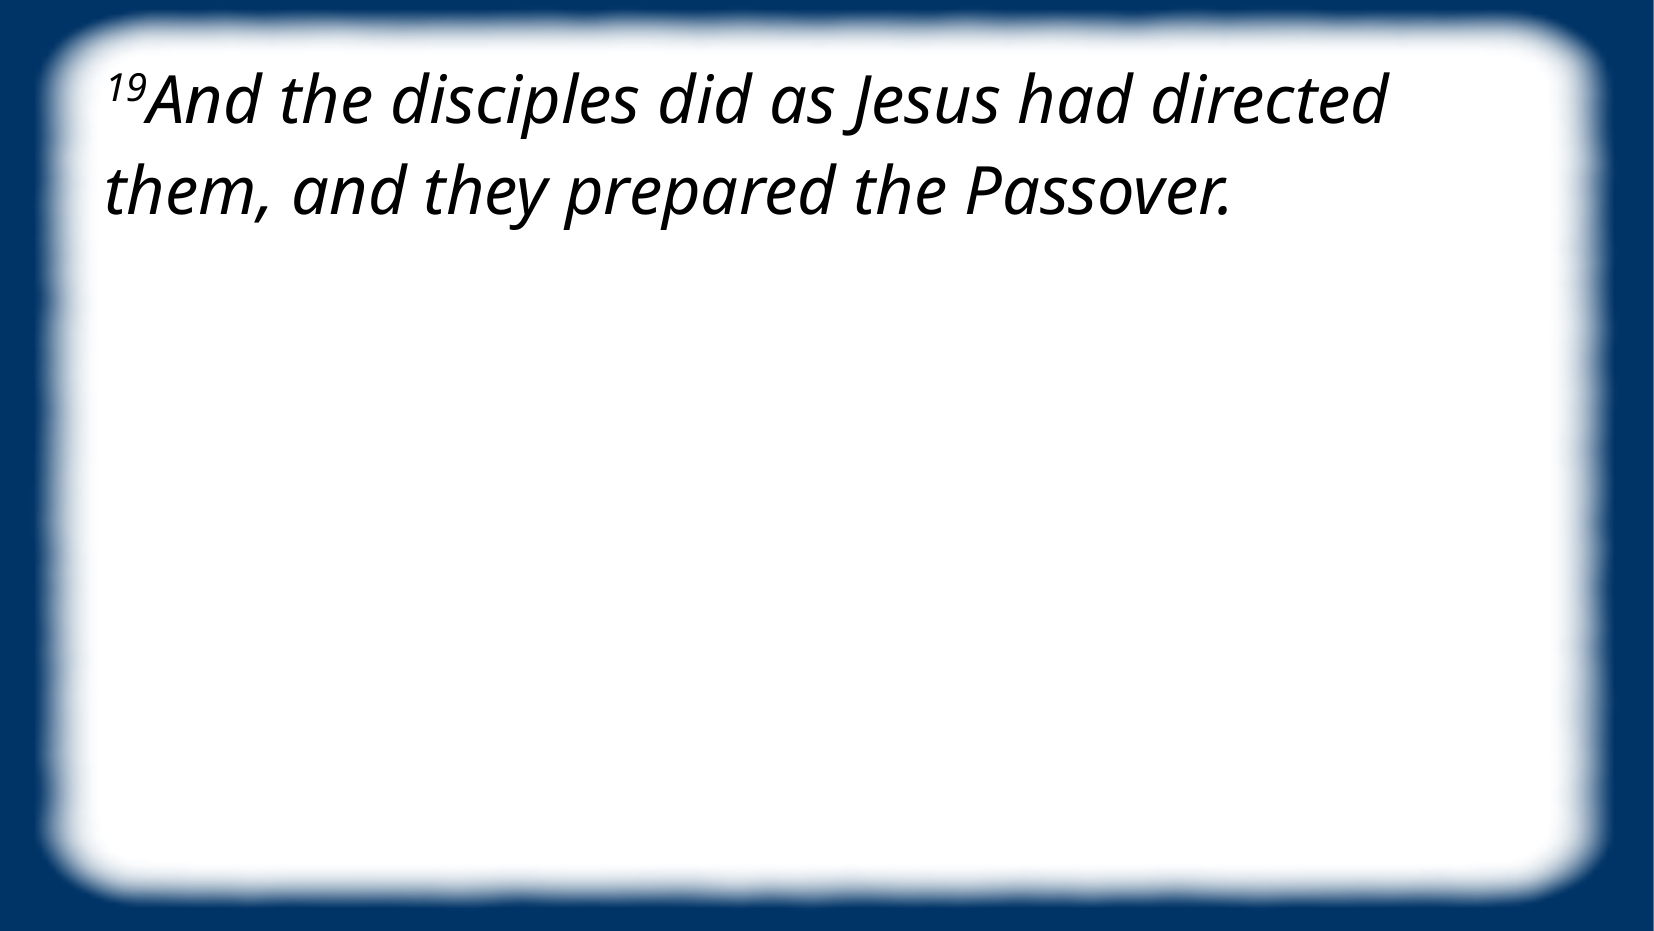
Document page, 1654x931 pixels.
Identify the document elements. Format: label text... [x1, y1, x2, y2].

text_box 19And the disciples did as Jesus had directed them, and they prepared the Passover. [90, 45, 1576, 238]
picture [0, 0, 1654, 931]
